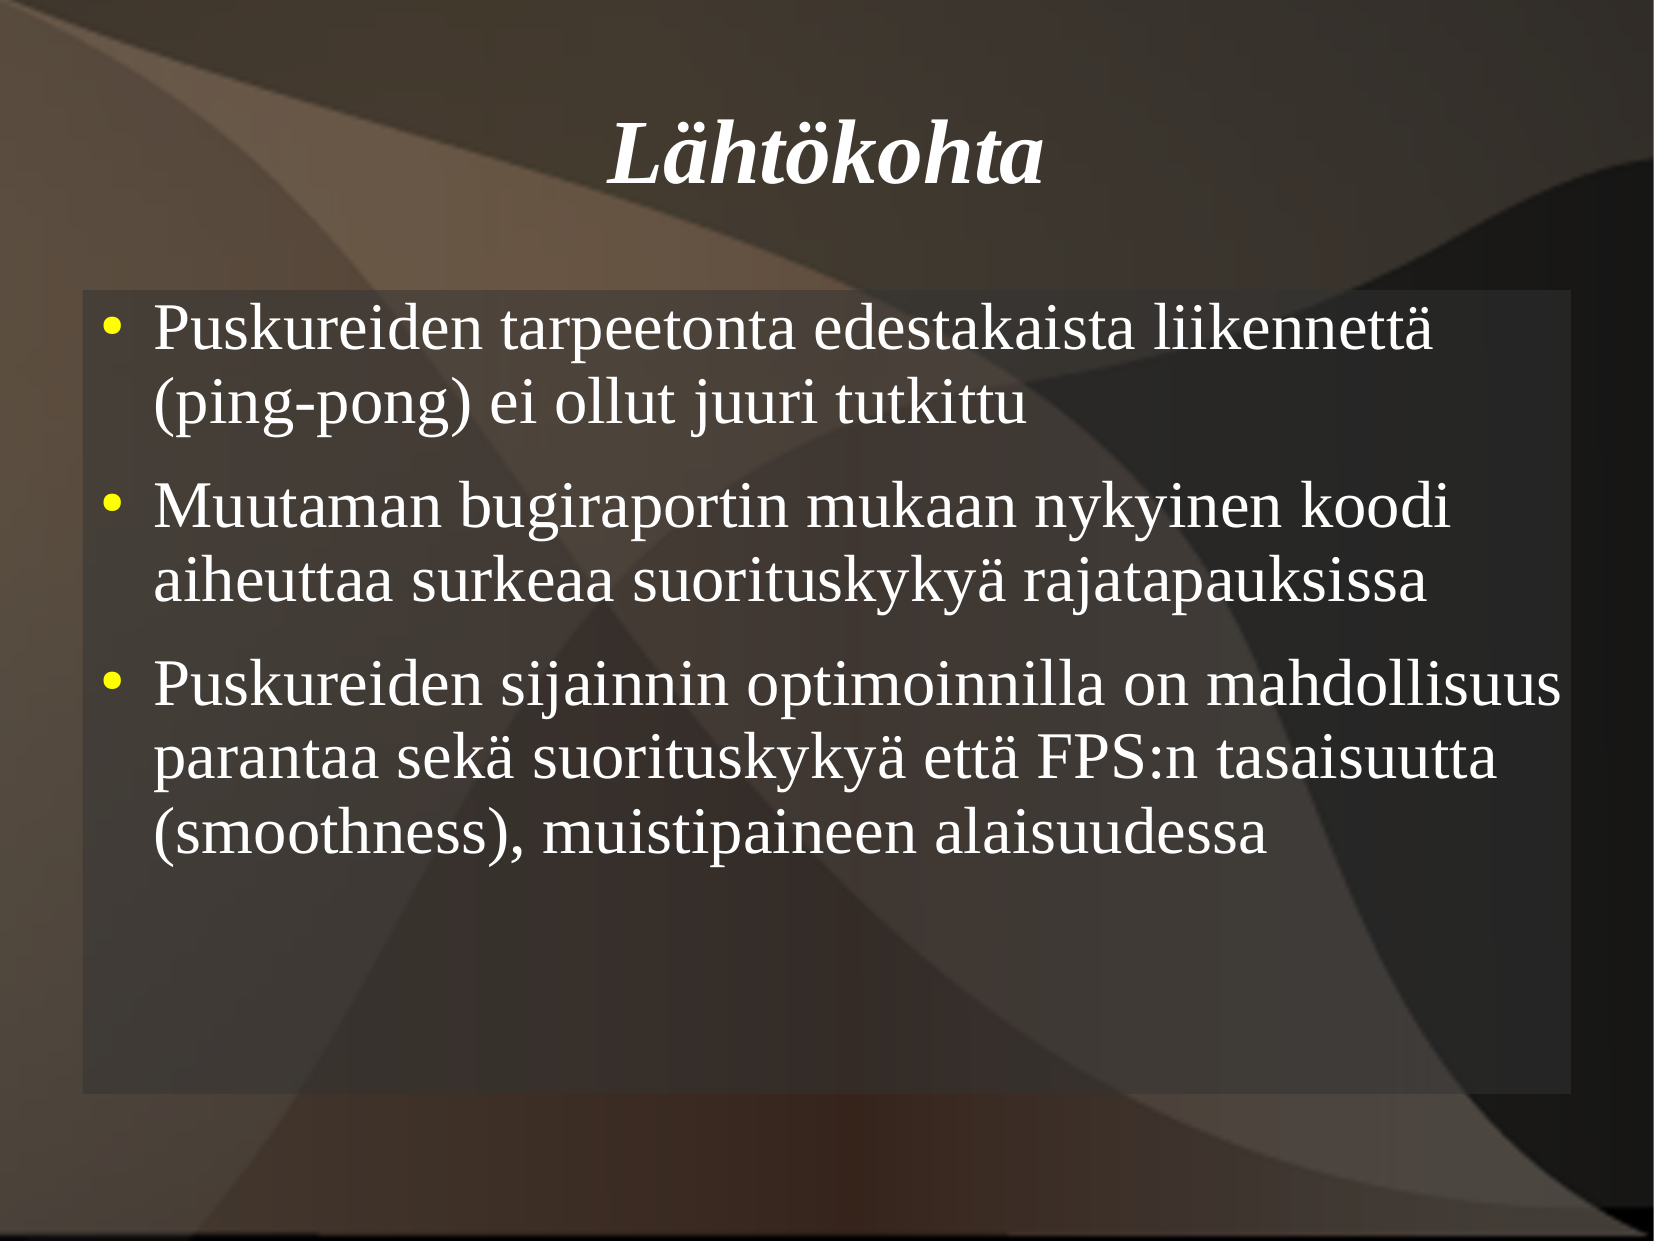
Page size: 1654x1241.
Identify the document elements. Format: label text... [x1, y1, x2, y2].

list Puskureiden tarpeetonta edestakaista liikennettä (ping-pong) ei ollut juuri tutkittu Muutaman bugiraportin mukaan nykyinen koodi aiheuttaa surkeaa suorituskykyä rajatapauksissa Puskureiden sijainnin optimoinnilla on mahdollisuus parantaa sekä suorituskykyä että FPS:n tasaisuutta (smoothness), muistipaineen alaisuudessa [82, 290, 1571, 1094]
title Lähtökohta [82, 56, 1571, 250]
picture [0, 0, 1654, 1241]
